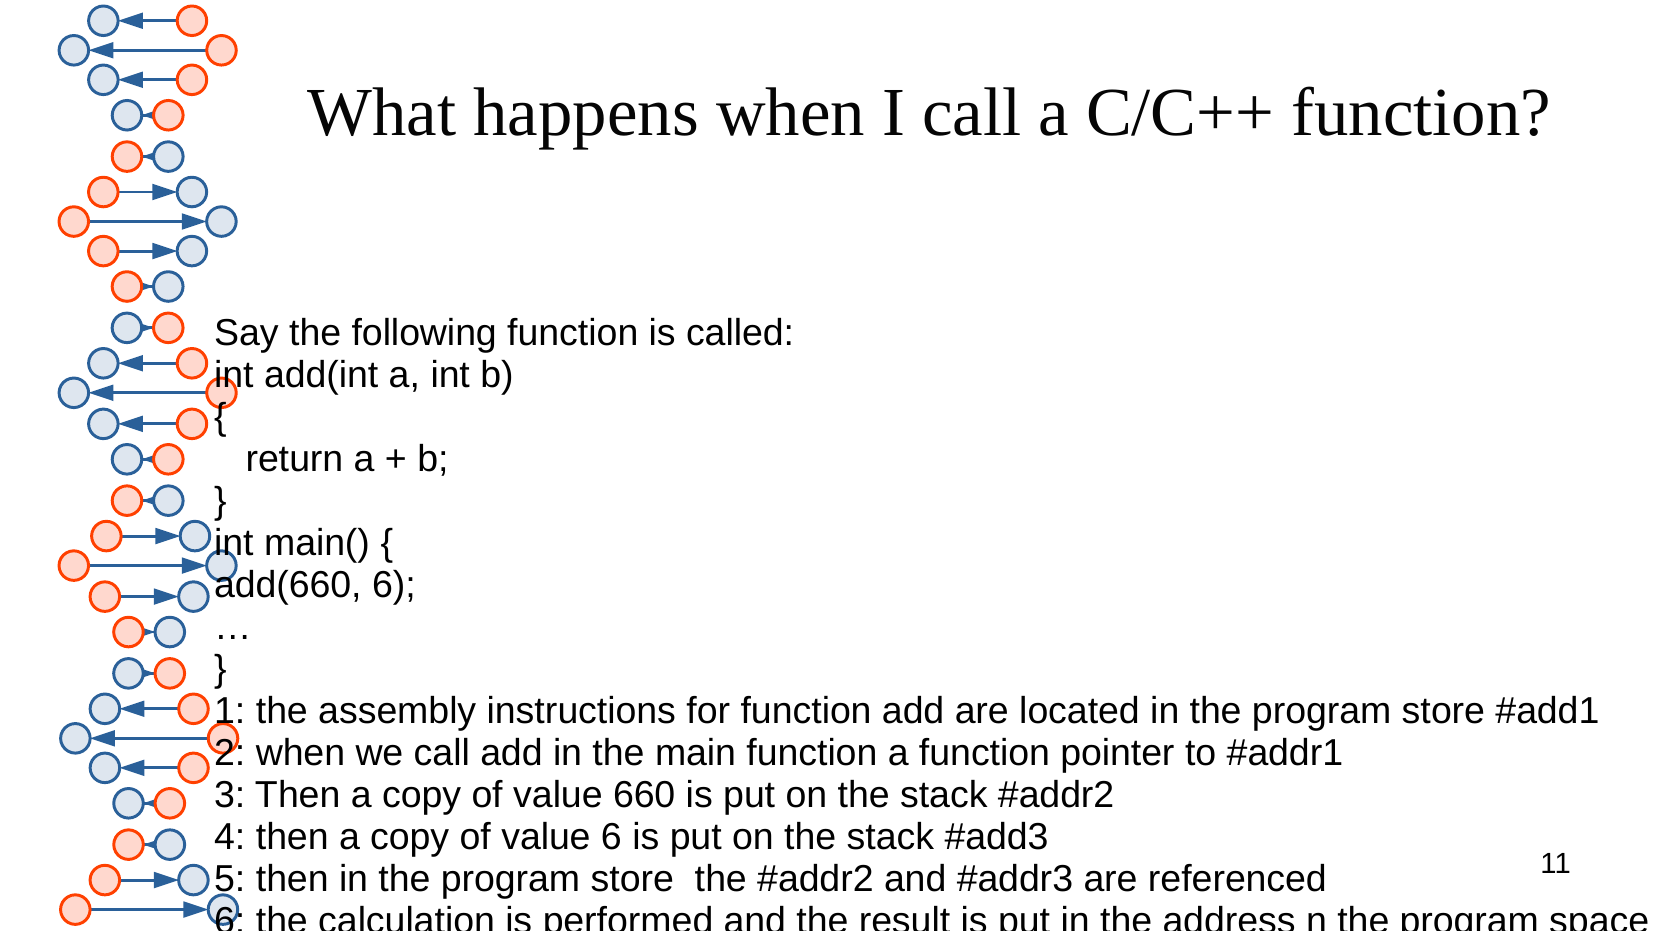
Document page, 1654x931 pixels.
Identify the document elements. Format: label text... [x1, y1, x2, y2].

title What happens when I call a C/C++ function? [265, 35, 1595, 189]
text_box Say the following function is called: int add(int a, int b) { return a + b; } int main() { add(660, 6); … } 1: the assembly instructions for function add are located in the program store #add1 2: when we call add in the main function a function pointer to #addr1 3: Then a copy of value 660 is put on the stack #addr2 4: then a copy of value 6 is put on the stack #add3 5: then in the program store the #addr2 and #addr3 are referenced 6: the calculation is performed and the result is put in the address n the program space #addr4 7: the stack is unwound up to and including the function pointer in step 1 [199, 303, 1654, 931]
